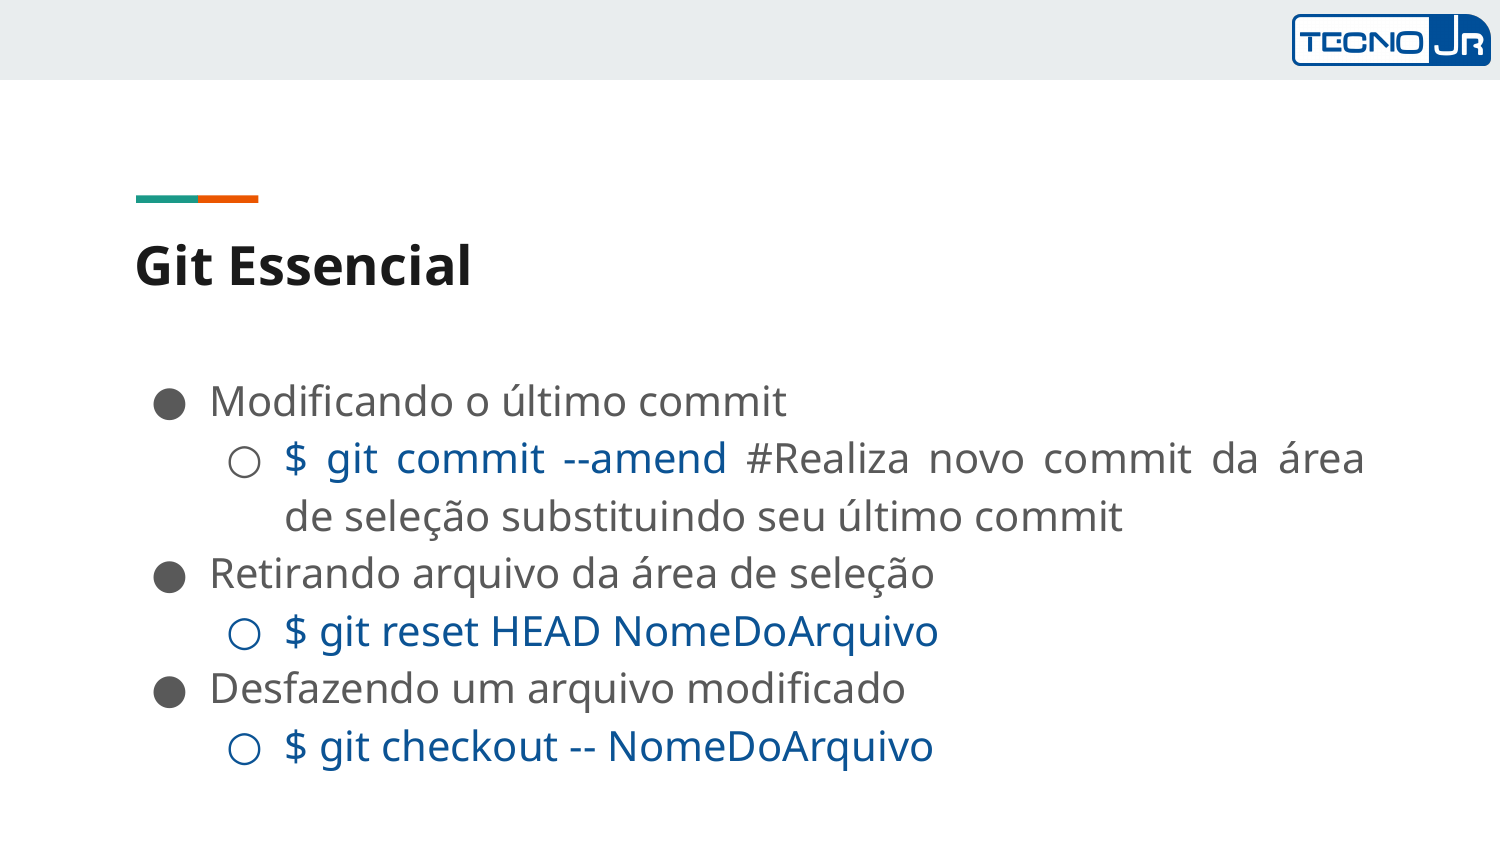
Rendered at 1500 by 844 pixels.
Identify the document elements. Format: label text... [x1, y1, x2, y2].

title Git Essencial [119, 216, 1381, 305]
list Modificando o último commit $ git commit --amend #Realiza novo commit da área de seleção substituindo seu último commit Retirando arquivo da área de seleção $ git reset HEAD NomeDoArquivo Desfazendo um arquivo modificado $ git checkout -- NomeDoArquivo [119, 341, 1381, 796]
picture [1292, 14, 1491, 66]
